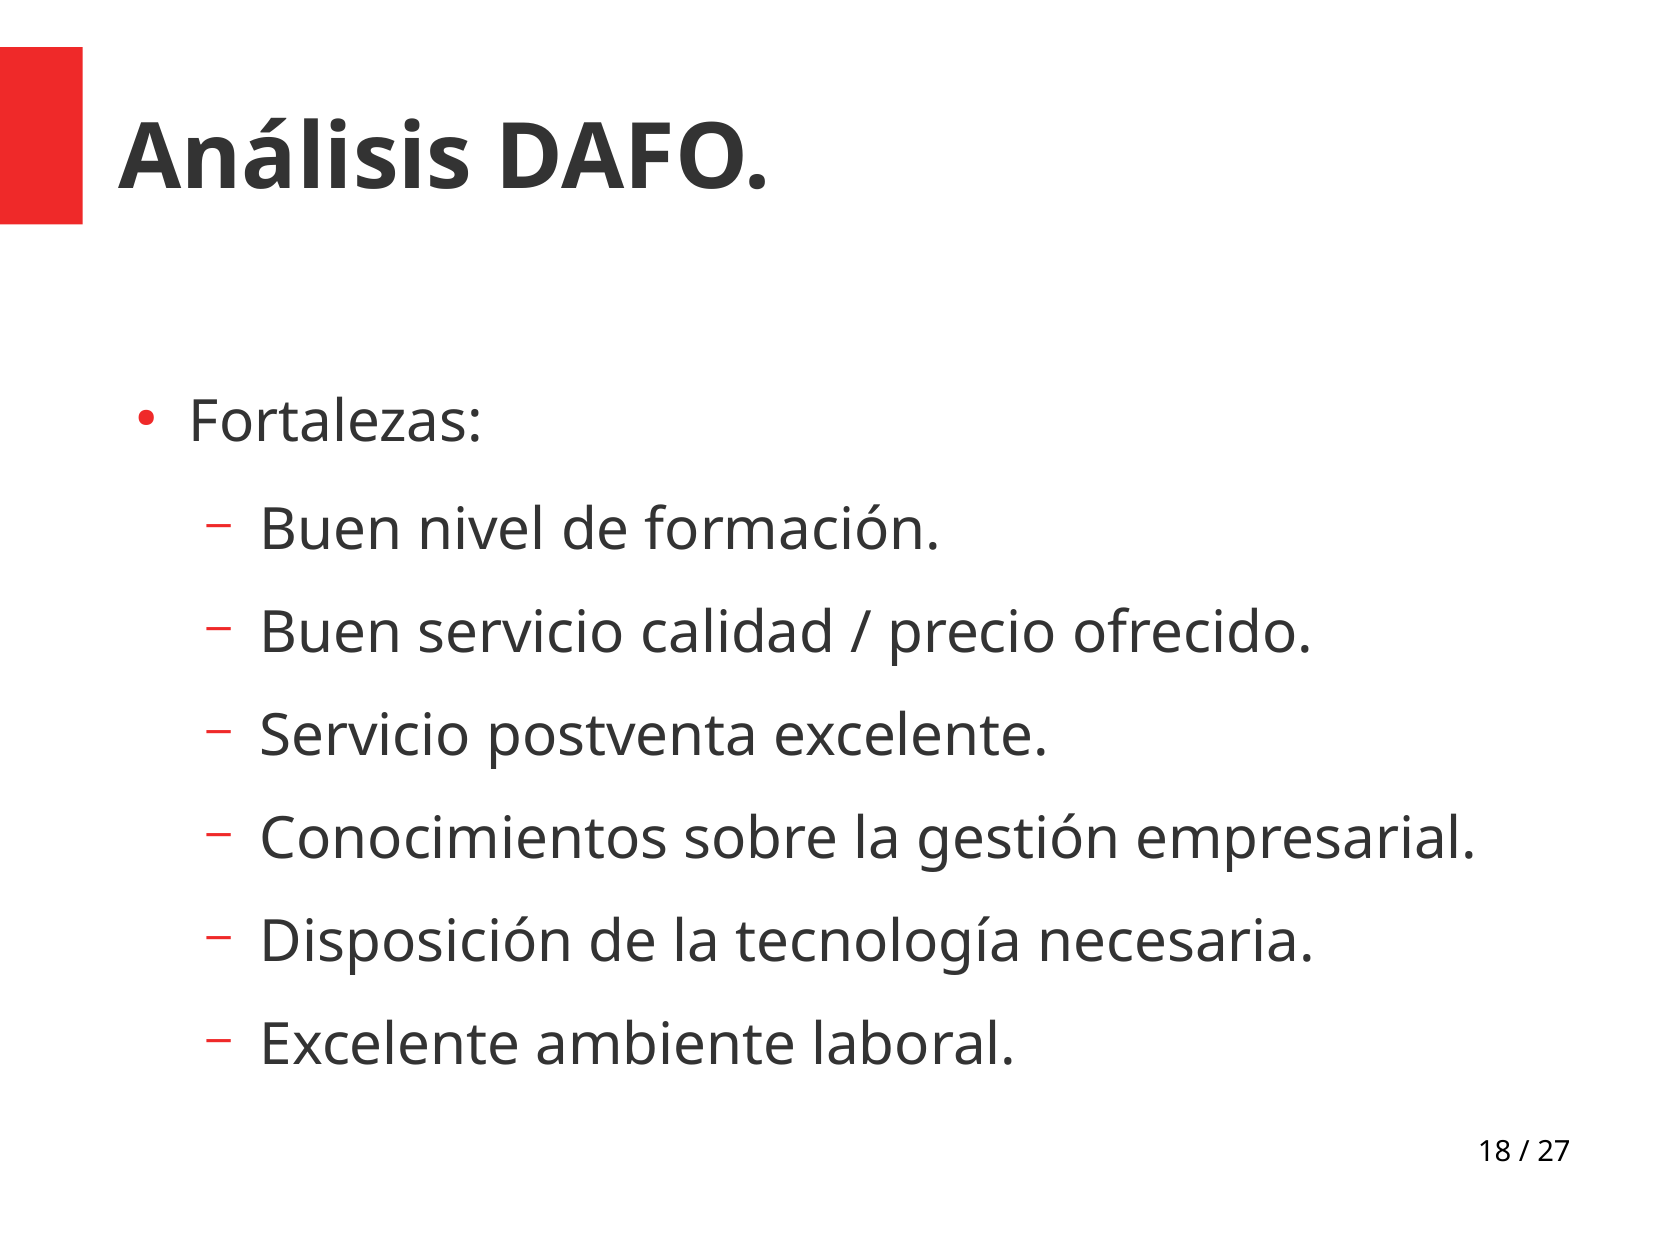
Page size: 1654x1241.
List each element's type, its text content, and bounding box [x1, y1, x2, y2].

title Análisis DAFO. [118, 49, 1571, 257]
list Fortalezas: Buen nivel de formación. Buen servicio calidad / precio ofrecido. Servicio postventa excelente. Conocimientos sobre la gestión empresarial. Disposición de la tecnología necesaria. Excelente ambiente laboral. [118, 379, 1536, 1099]
